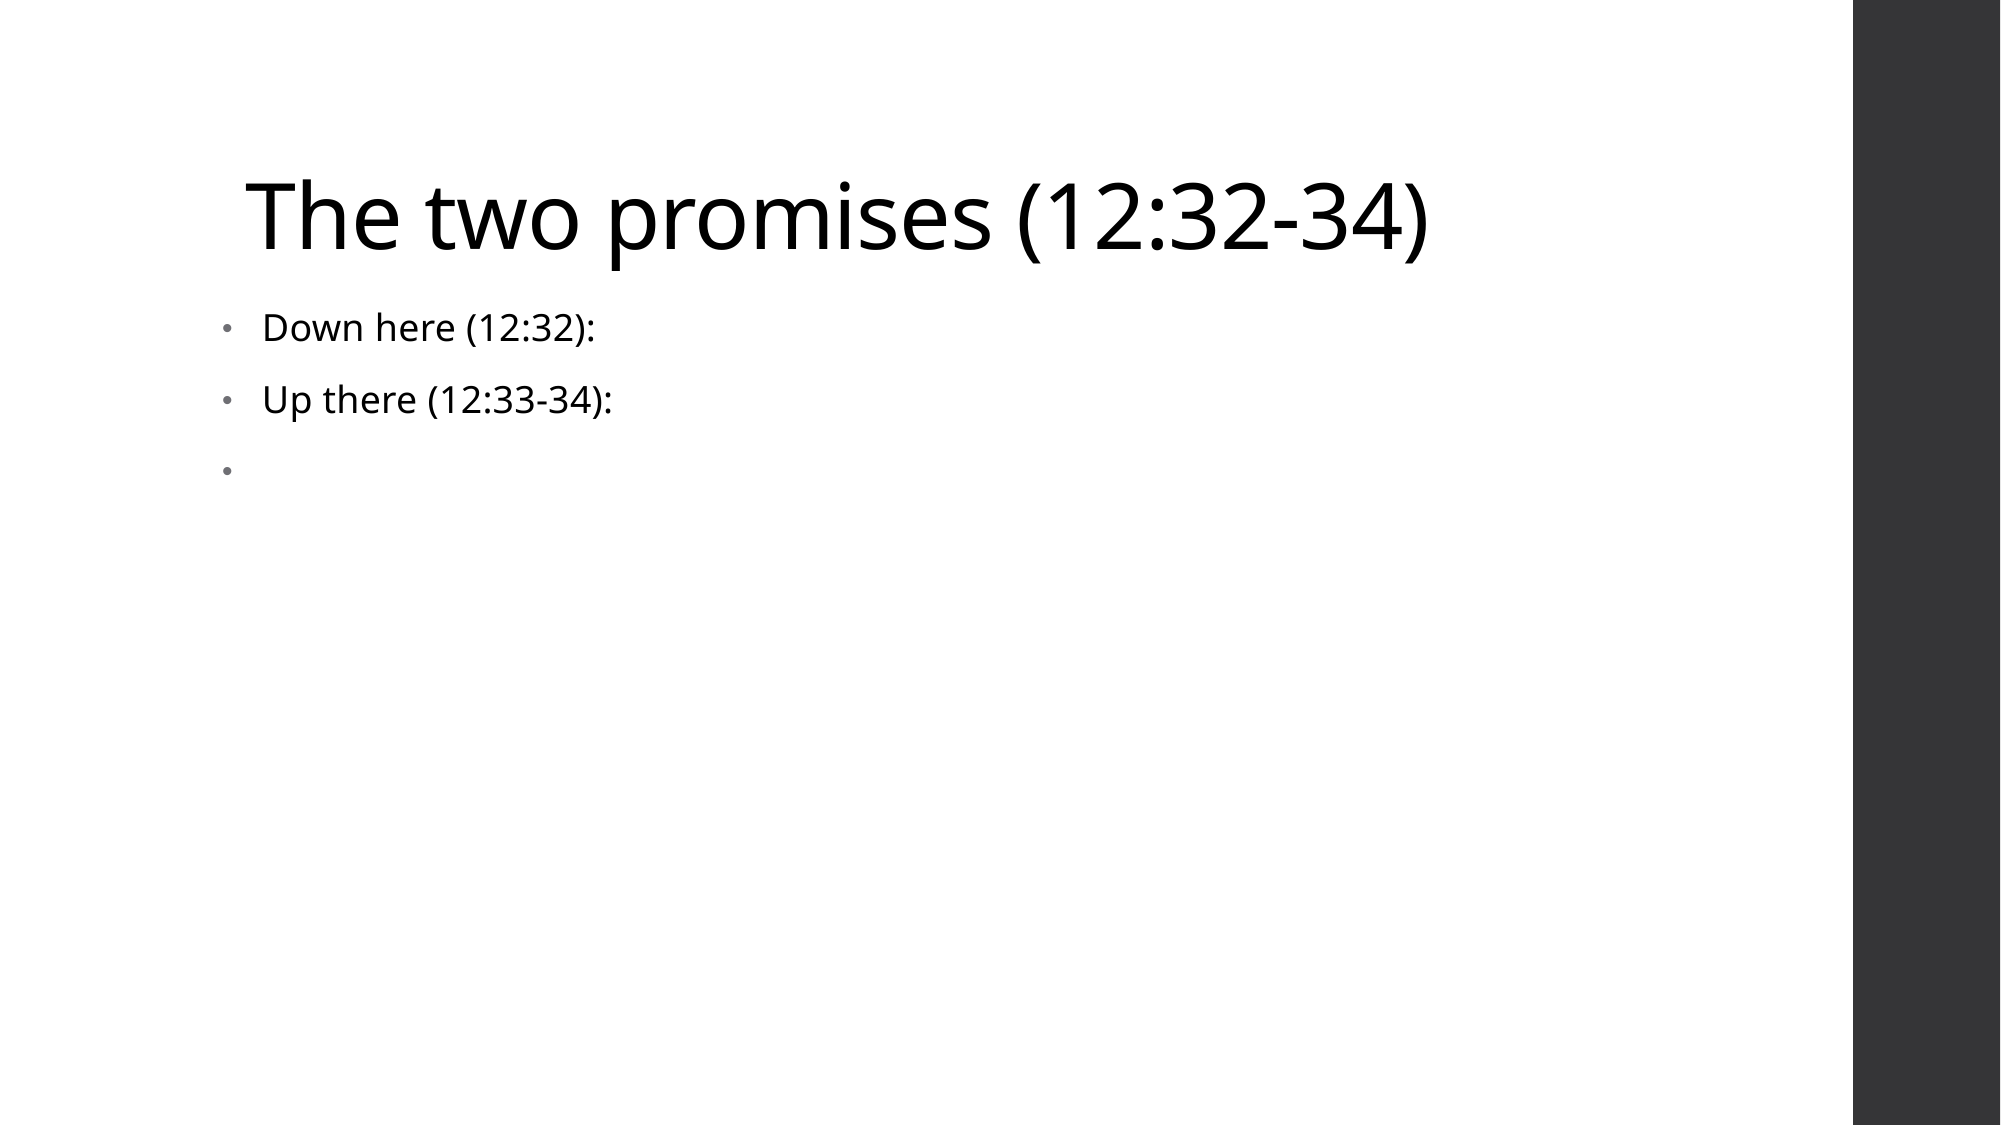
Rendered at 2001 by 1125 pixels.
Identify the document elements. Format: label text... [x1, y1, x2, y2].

list Down here (12:32): Up there (12:33-34): [206, 299, 1617, 1014]
title The two promises (12:32-34) [206, 60, 1797, 278]
